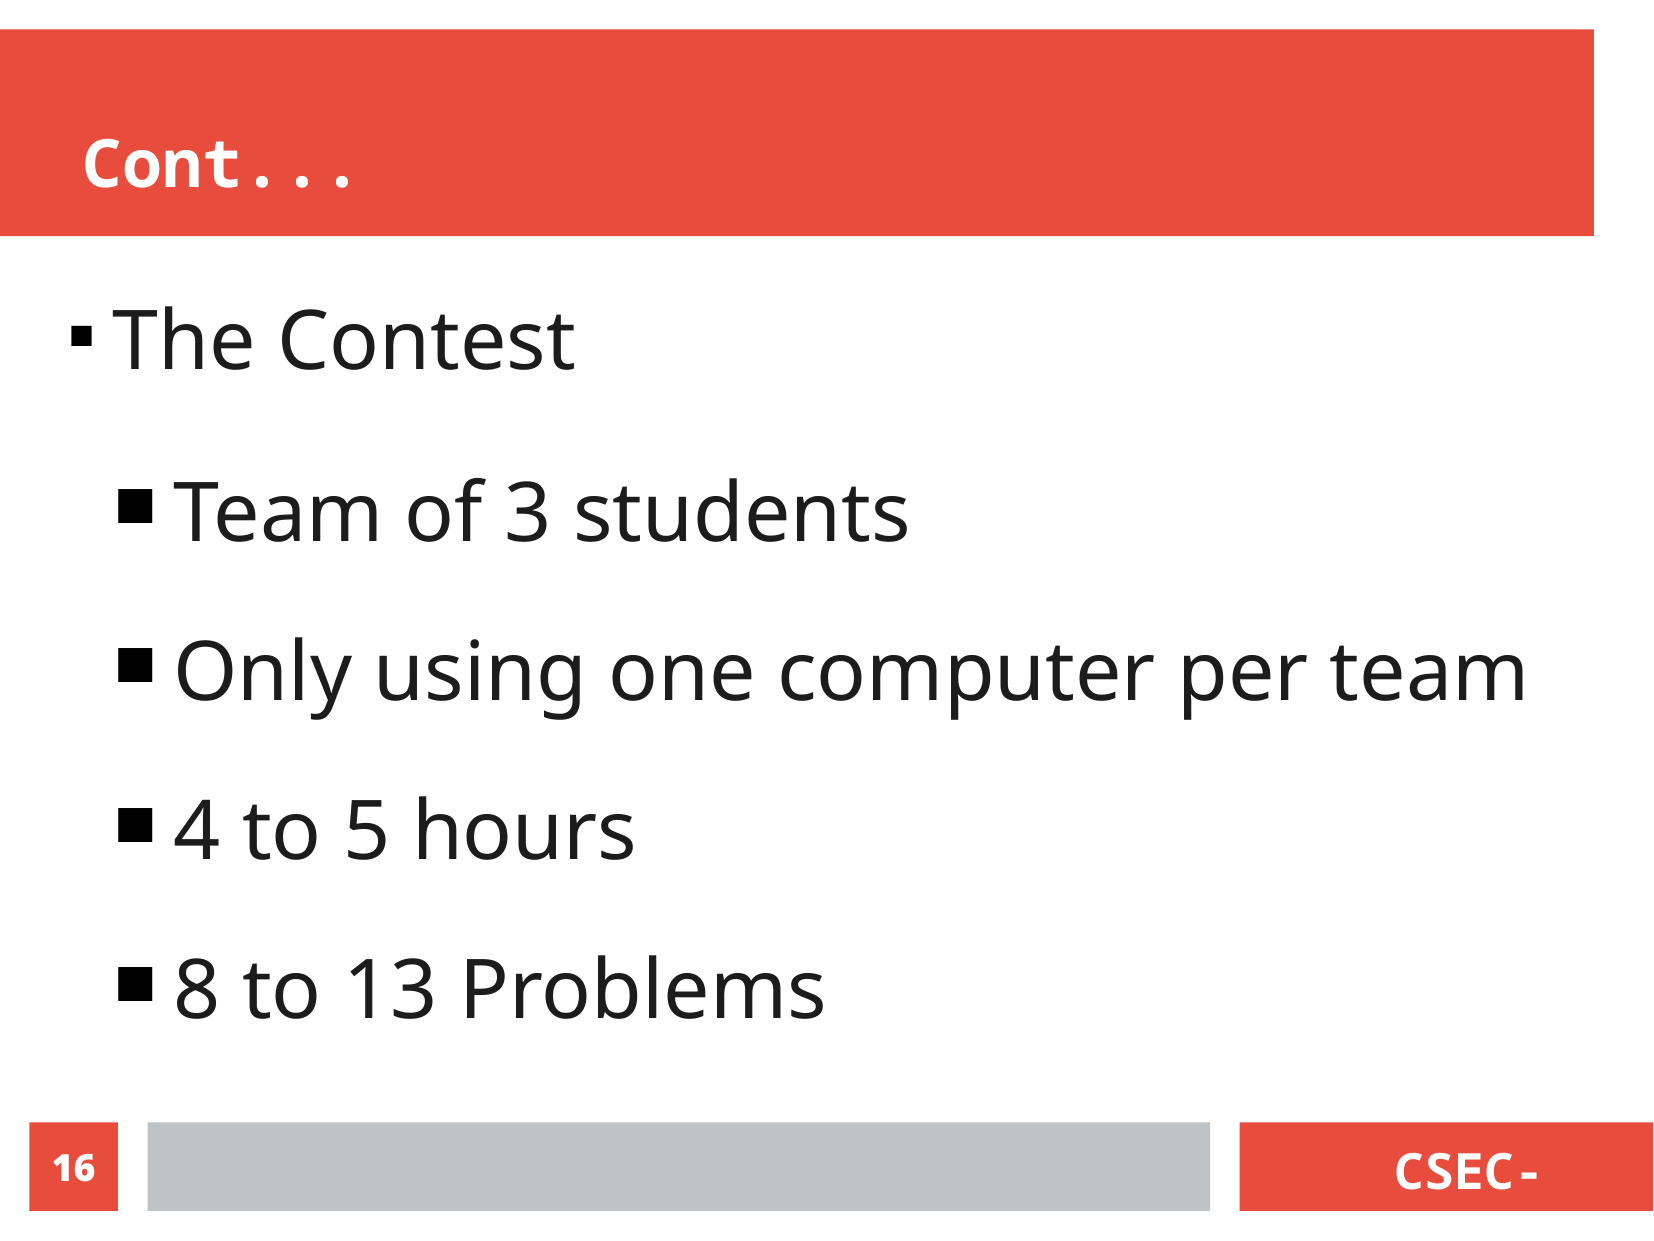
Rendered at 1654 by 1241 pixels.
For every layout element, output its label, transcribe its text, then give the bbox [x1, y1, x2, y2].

title Cont... [58, 58, 1594, 207]
list The Contest Team of 3 students Only using one computer per team 4 to 5 hours 8 to 13 Problems [71, 281, 1613, 1050]
text_box CSEC-ASTU [1379, 1128, 1653, 1236]
